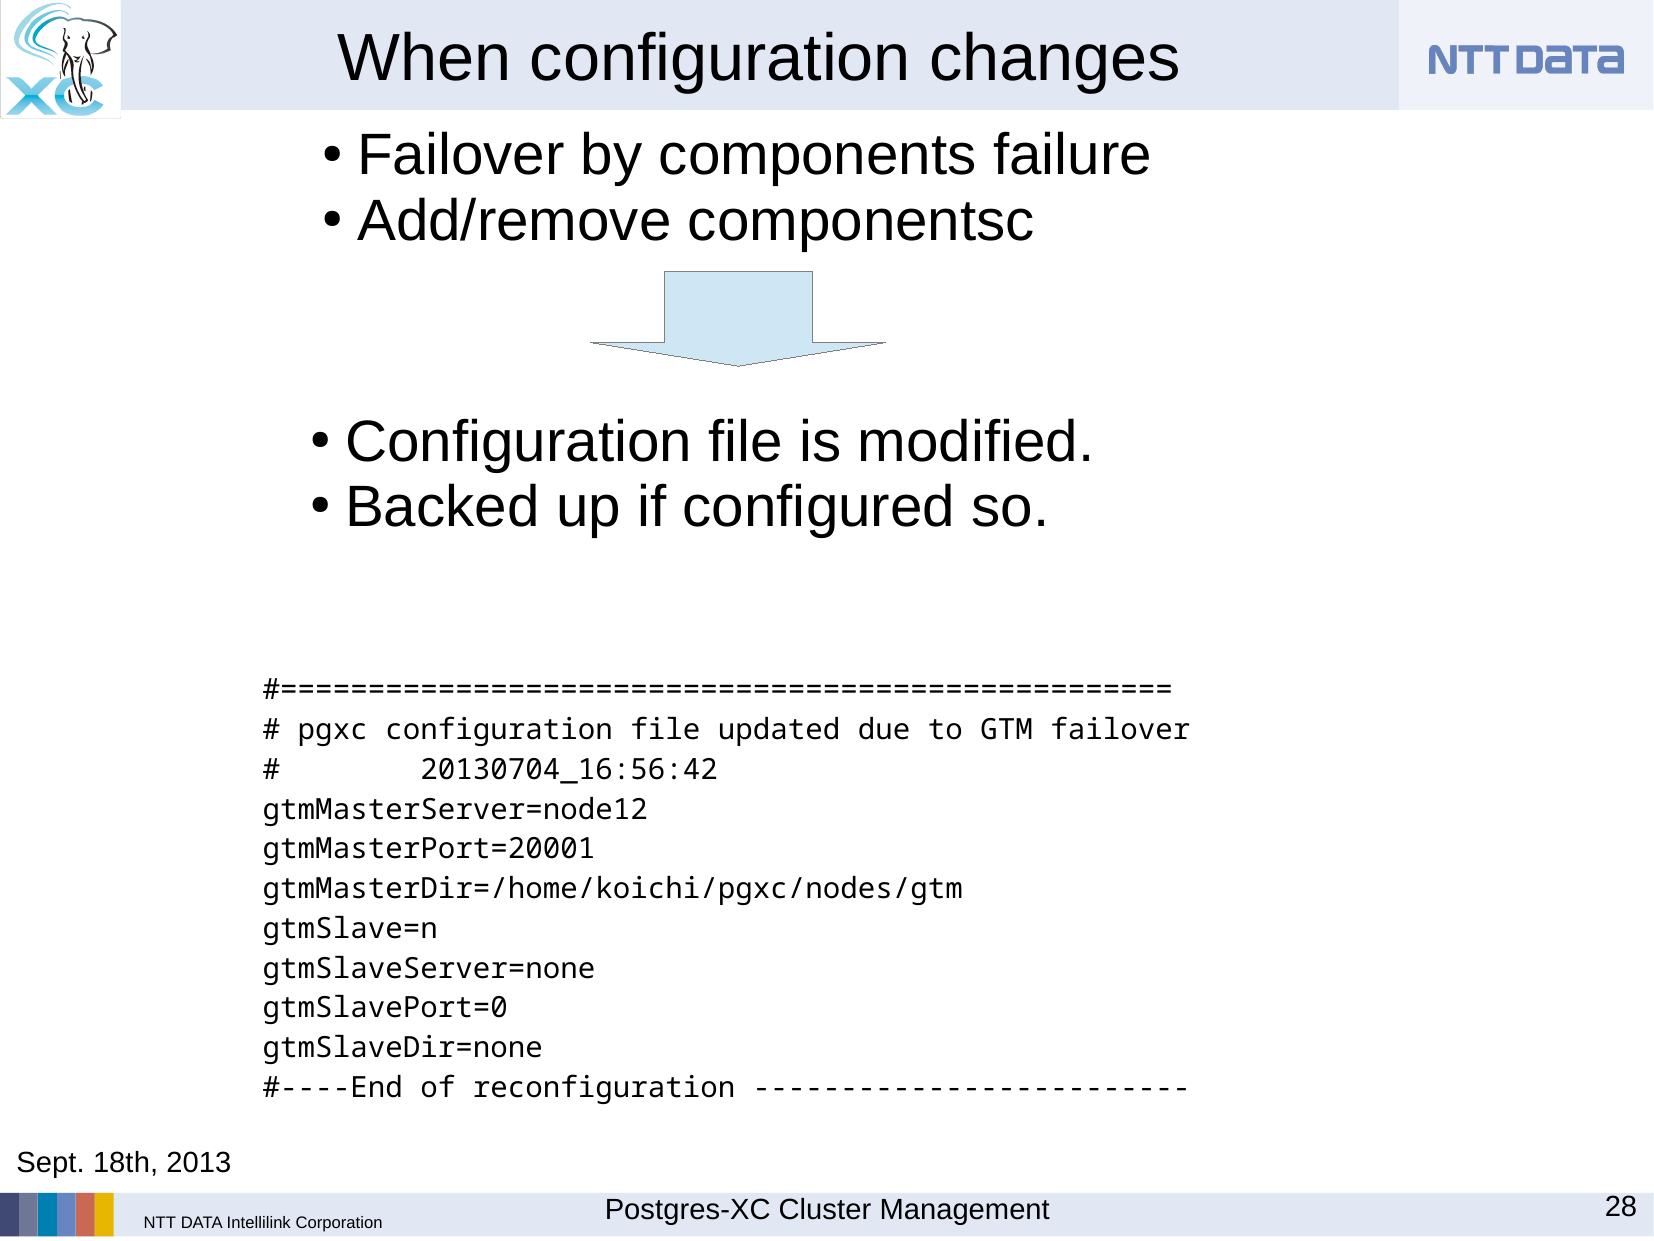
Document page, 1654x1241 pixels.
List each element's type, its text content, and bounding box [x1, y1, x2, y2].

text_box Configuration file is modified. Backed up if configured so. [295, 401, 1359, 547]
text_box #=================================================== # pgxc configuration file updated due to GTM failover # 20130704_16:56:42 gtmMasterServer=node12 gtmMasterPort=20001 gtmMasterDir=/home/koichi/pgxc/nodes/gtm gtmSlave=n gtmSlaveServer=none gtmSlavePort=0 gtmSlaveDir=none #----End of reconfiguration ------------------------- [248, 661, 1501, 1123]
picture [0, 0, 121, 119]
title When configuration changes [120, 3, 1399, 110]
picture [1429, 45, 1624, 74]
text_box [590, 271, 886, 367]
text_box Failover by components failure Add/remove componentsc [307, 114, 1371, 260]
